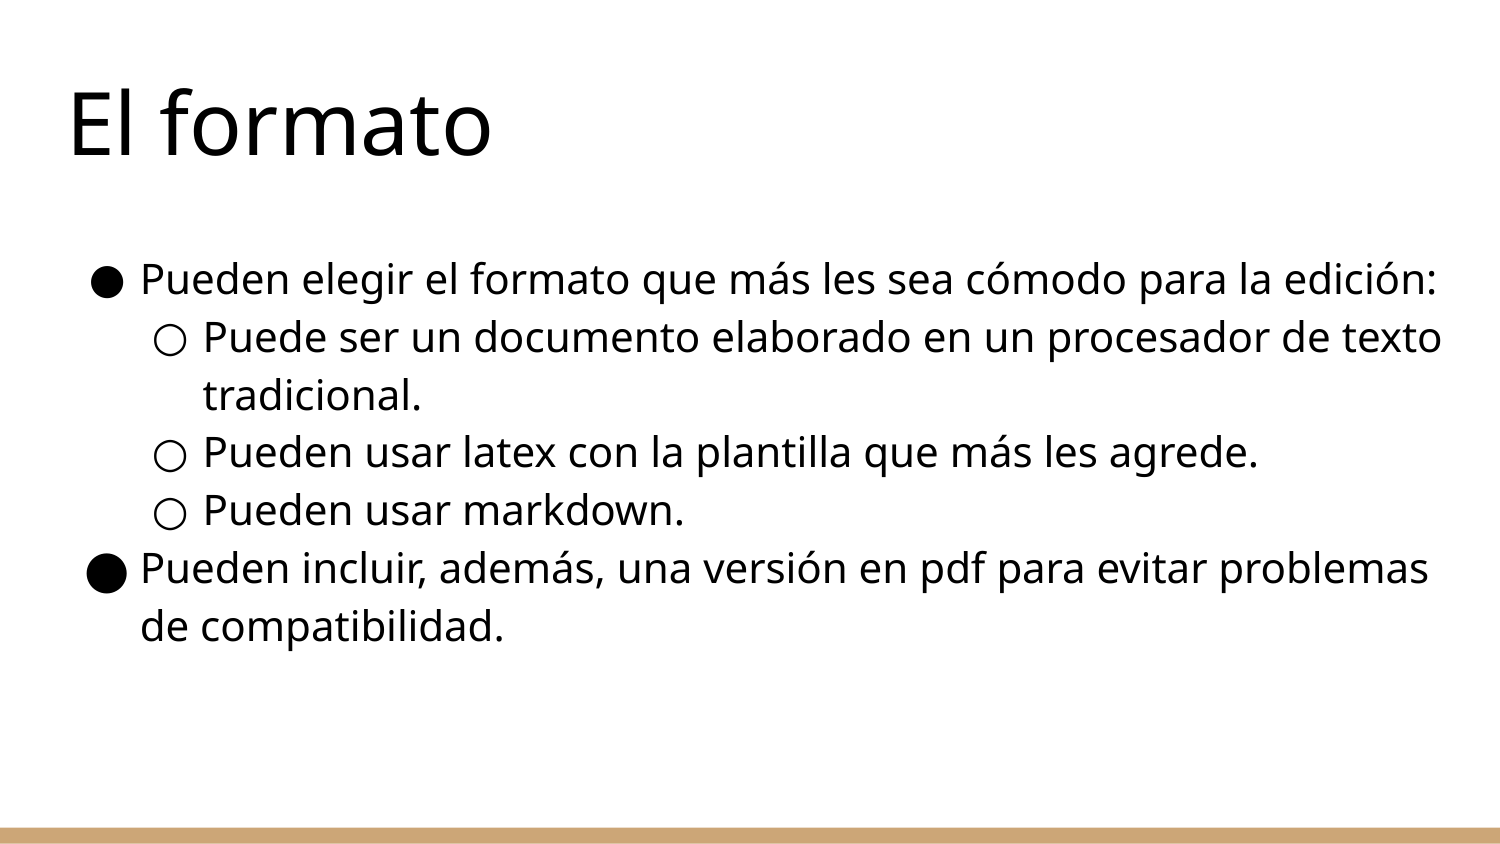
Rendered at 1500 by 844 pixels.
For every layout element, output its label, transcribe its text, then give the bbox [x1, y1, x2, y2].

list Pueden elegir el formato que más les sea cómodo para la edición: Puede ser un documento elaborado en un procesador de texto tradicional. Pueden usar latex con la plantilla que más les agrede. Pueden usar markdown. Pueden incluir, además, una versión en pdf para evitar problemas de compatibilidad. [61, 229, 1460, 727]
title El formato [51, 51, 1449, 189]
